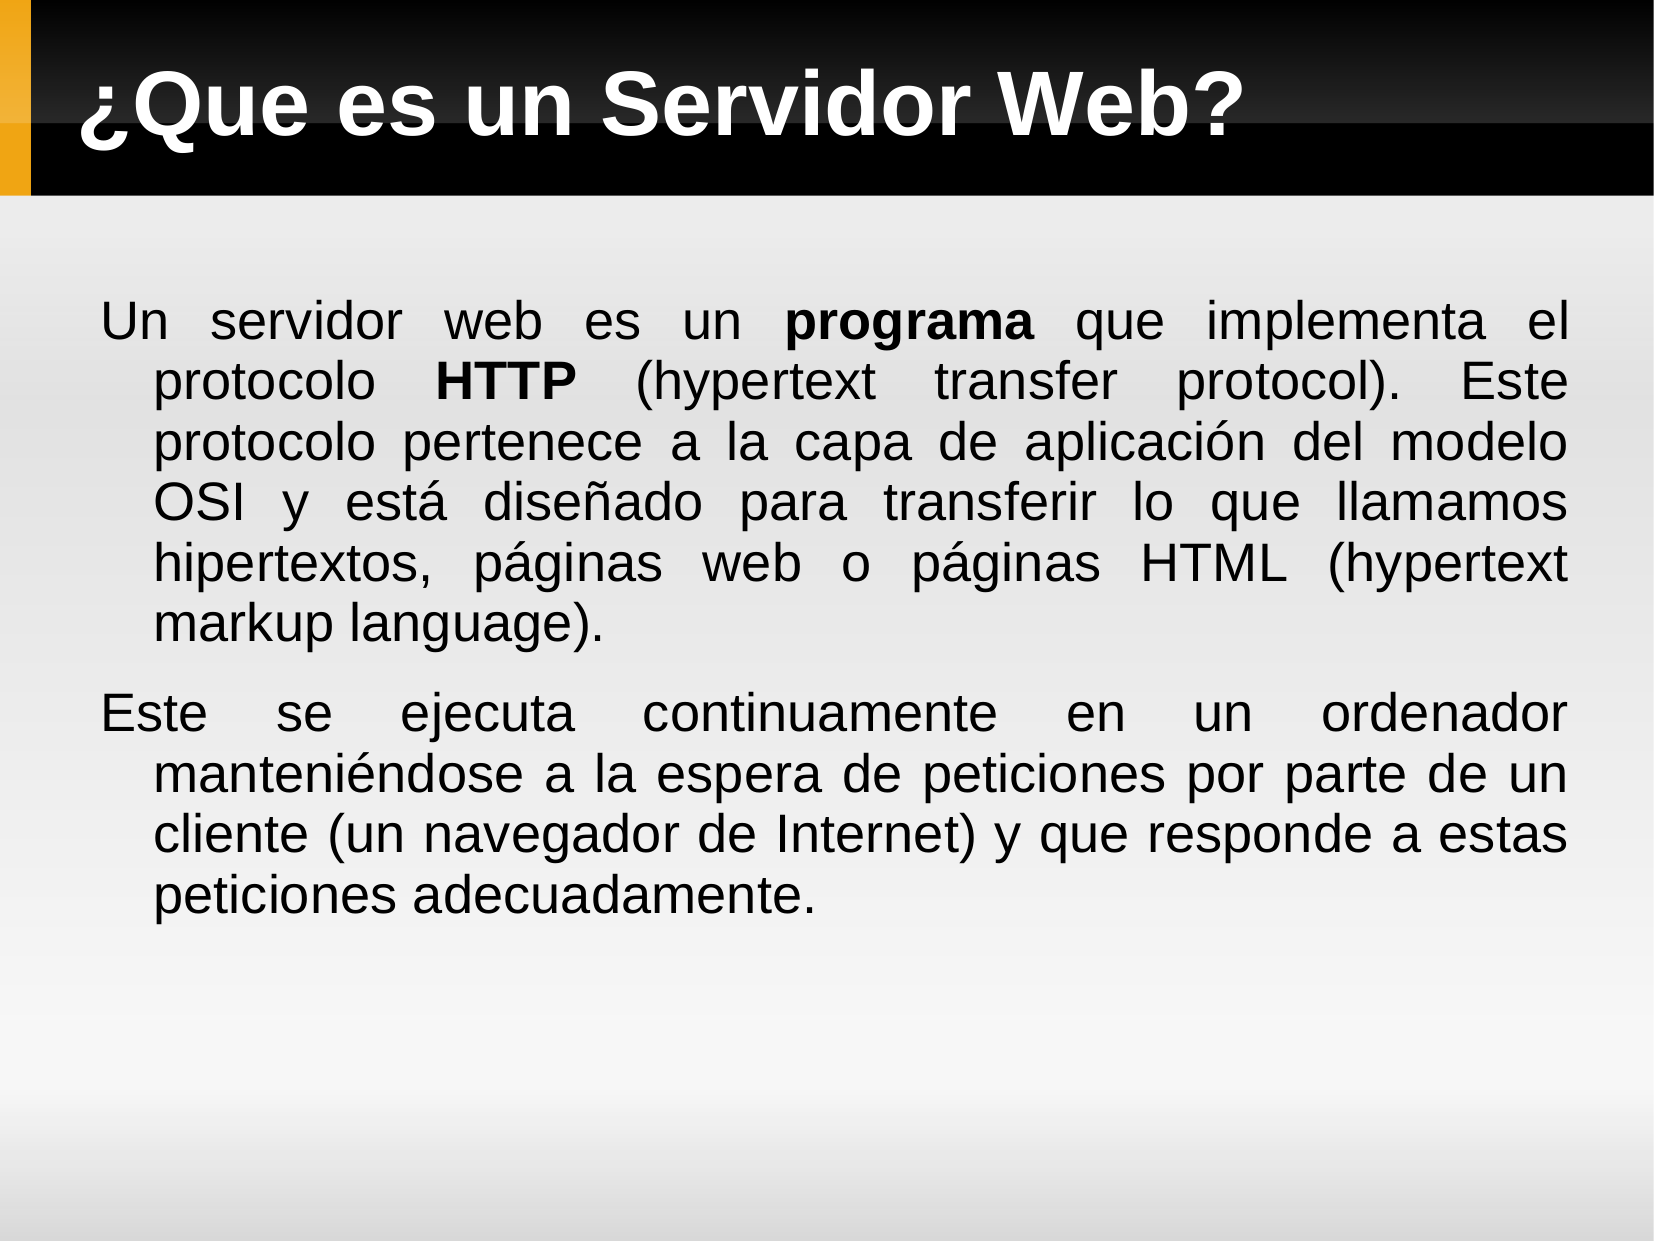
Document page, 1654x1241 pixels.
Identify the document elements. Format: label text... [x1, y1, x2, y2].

picture [0, 0, 1654, 1241]
list Un servidor web es un programa que implementa el protocolo HTTP (hypertext transfer protocol). Este protocolo pertenece a la capa de aplicación del modelo OSI y está diseñado para transferir lo que llamamos hipertextos, páginas web o páginas HTML (hypertext markup language). Este se ejecuta continuamente en un ordenador manteniéndose a la espera de peticiones por parte de un cliente (un navegador de Internet) y que responde a estas peticiones adecuadamente. [82, 290, 1571, 1128]
title ¿Que es un Servidor Web? [76, 7, 1565, 200]
